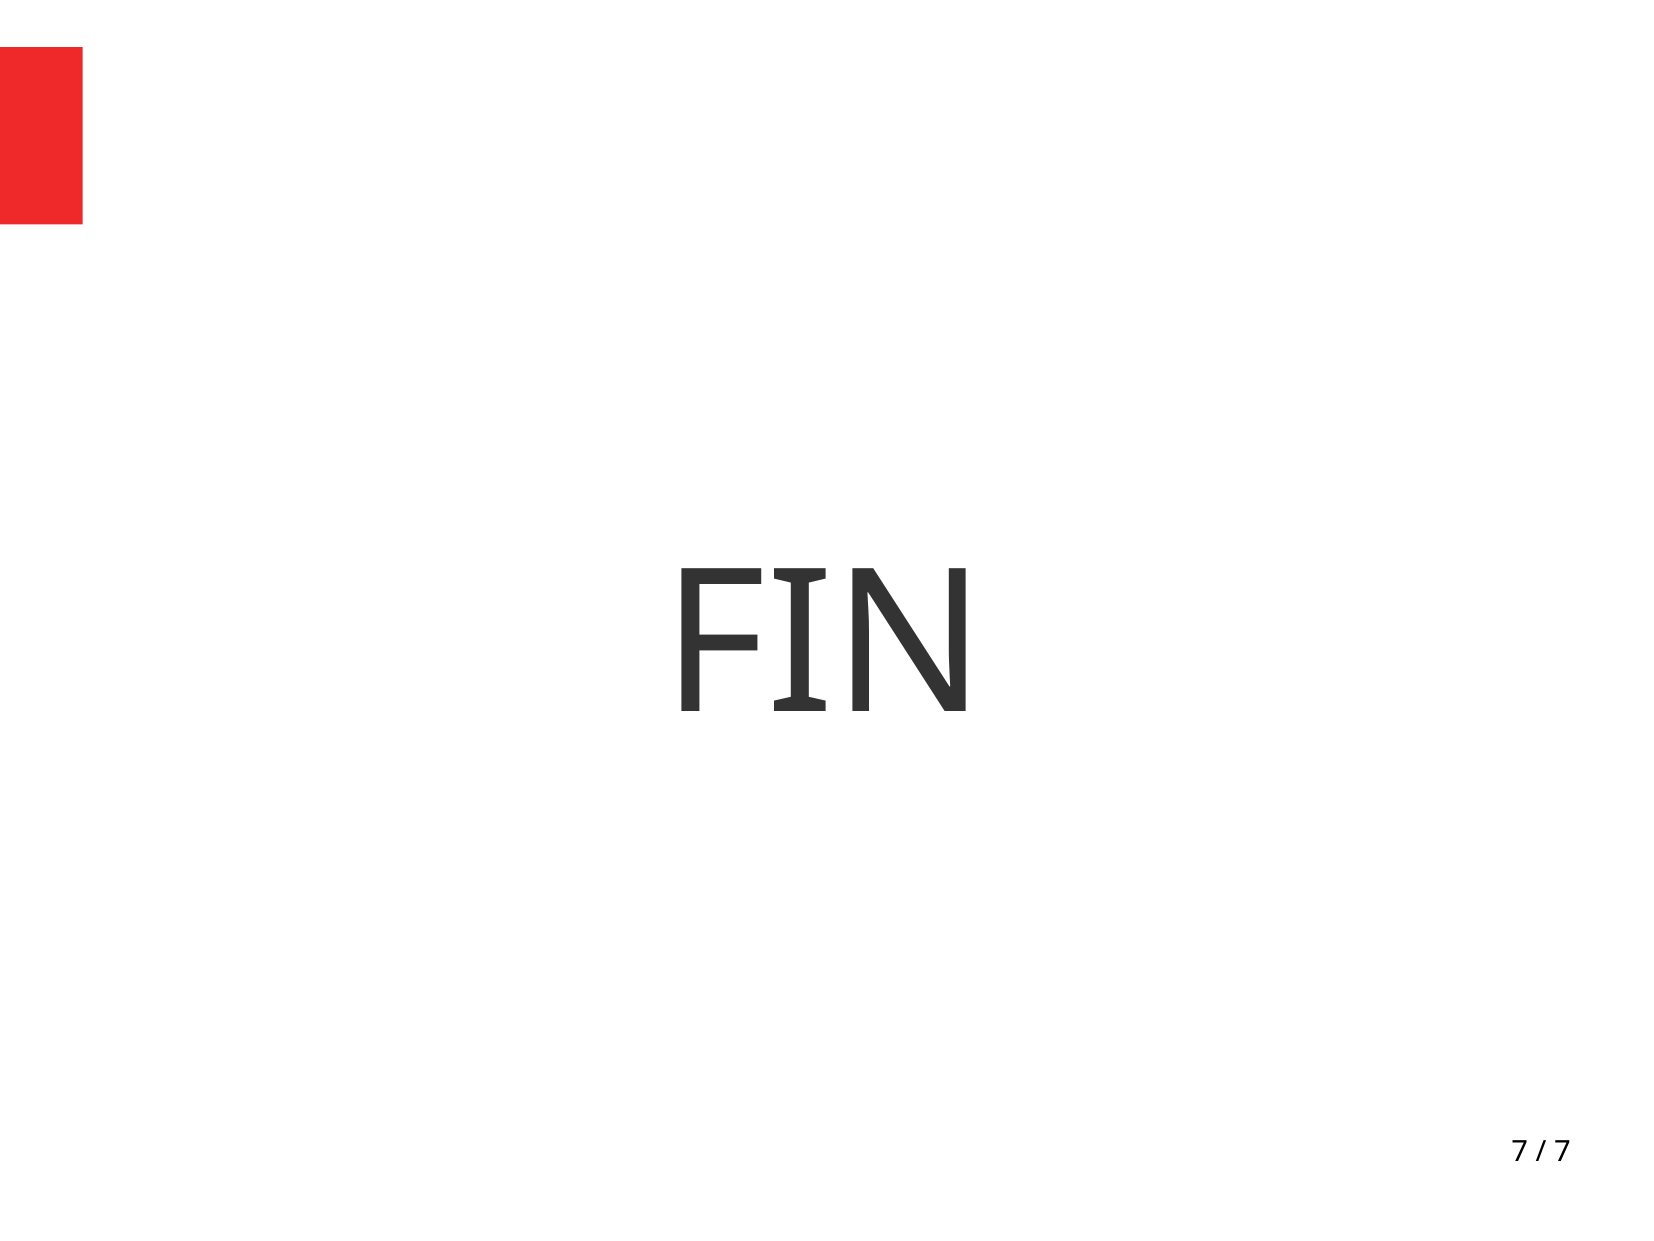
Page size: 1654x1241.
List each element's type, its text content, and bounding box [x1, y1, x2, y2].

list FIN [70, 497, 1489, 1217]
